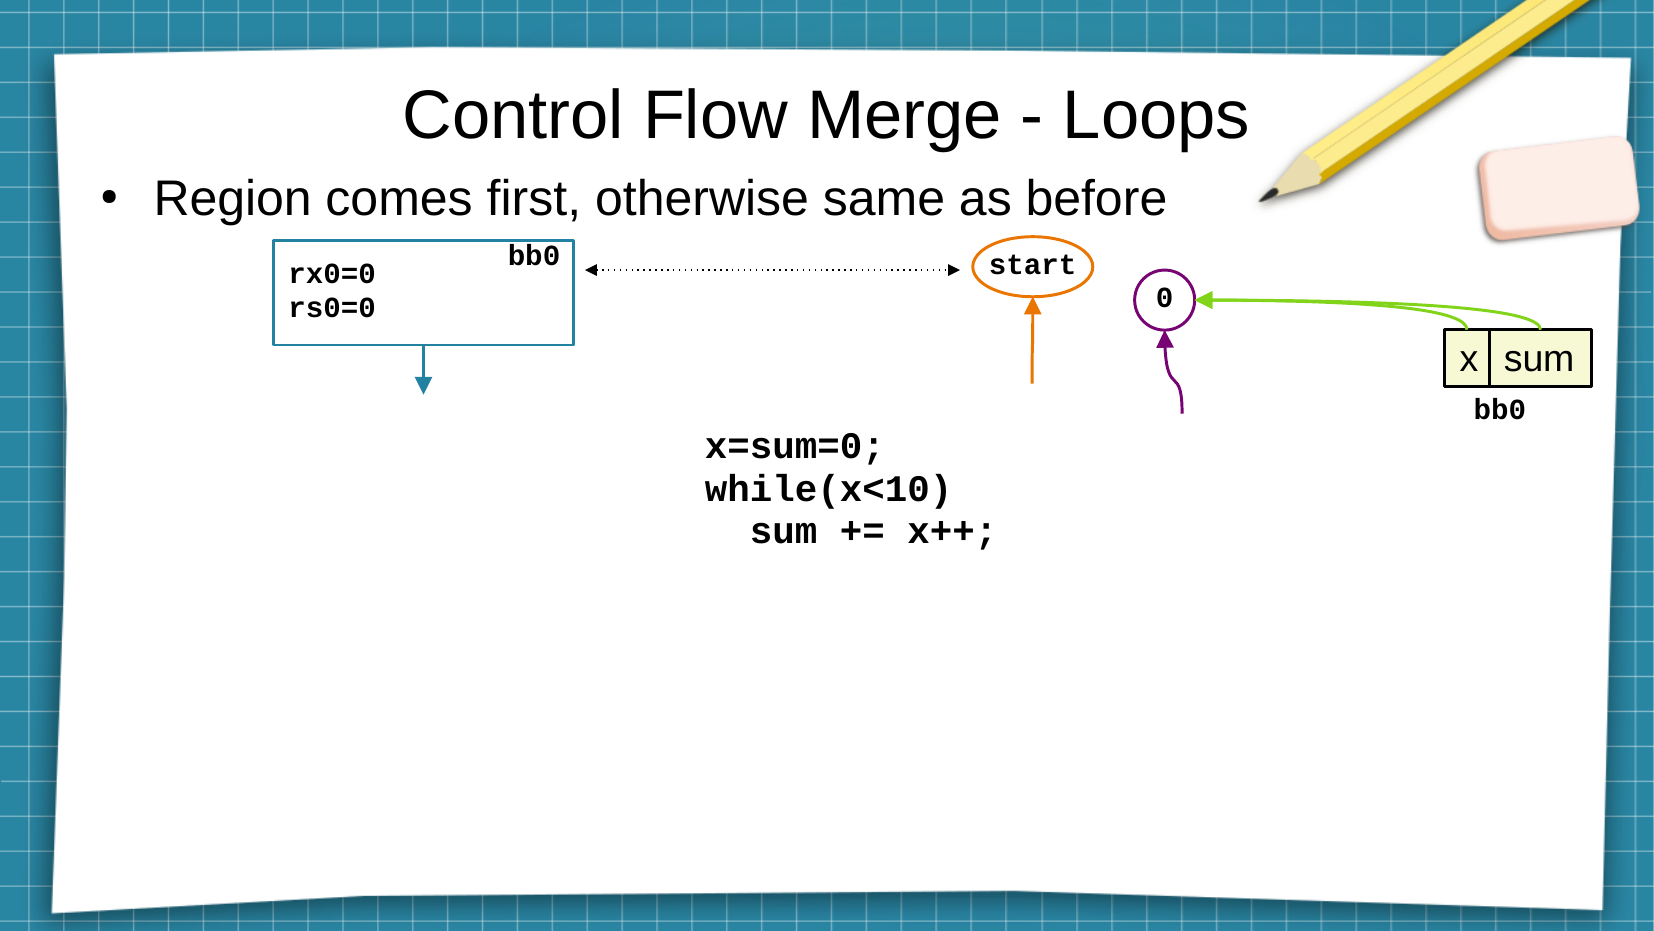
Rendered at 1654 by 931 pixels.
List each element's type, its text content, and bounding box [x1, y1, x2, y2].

text_box bb0 [493, 234, 576, 282]
text_box bb0 [1458, 387, 1542, 436]
text_box x [1444, 329, 1490, 387]
picture [0, 0, 1654, 931]
text_box 0 [1134, 270, 1195, 331]
text_box sum [1491, 329, 1592, 387]
text_box rx0=0 rs0=0 [273, 240, 574, 346]
list Region comes first, otherwise same as before [82, 170, 1291, 241]
text_box x=sum=0; while(x<10) sum += x++; [690, 420, 1013, 563]
title Control Flow Merge - Loops [82, 37, 1571, 193]
text_box start [972, 236, 1093, 297]
